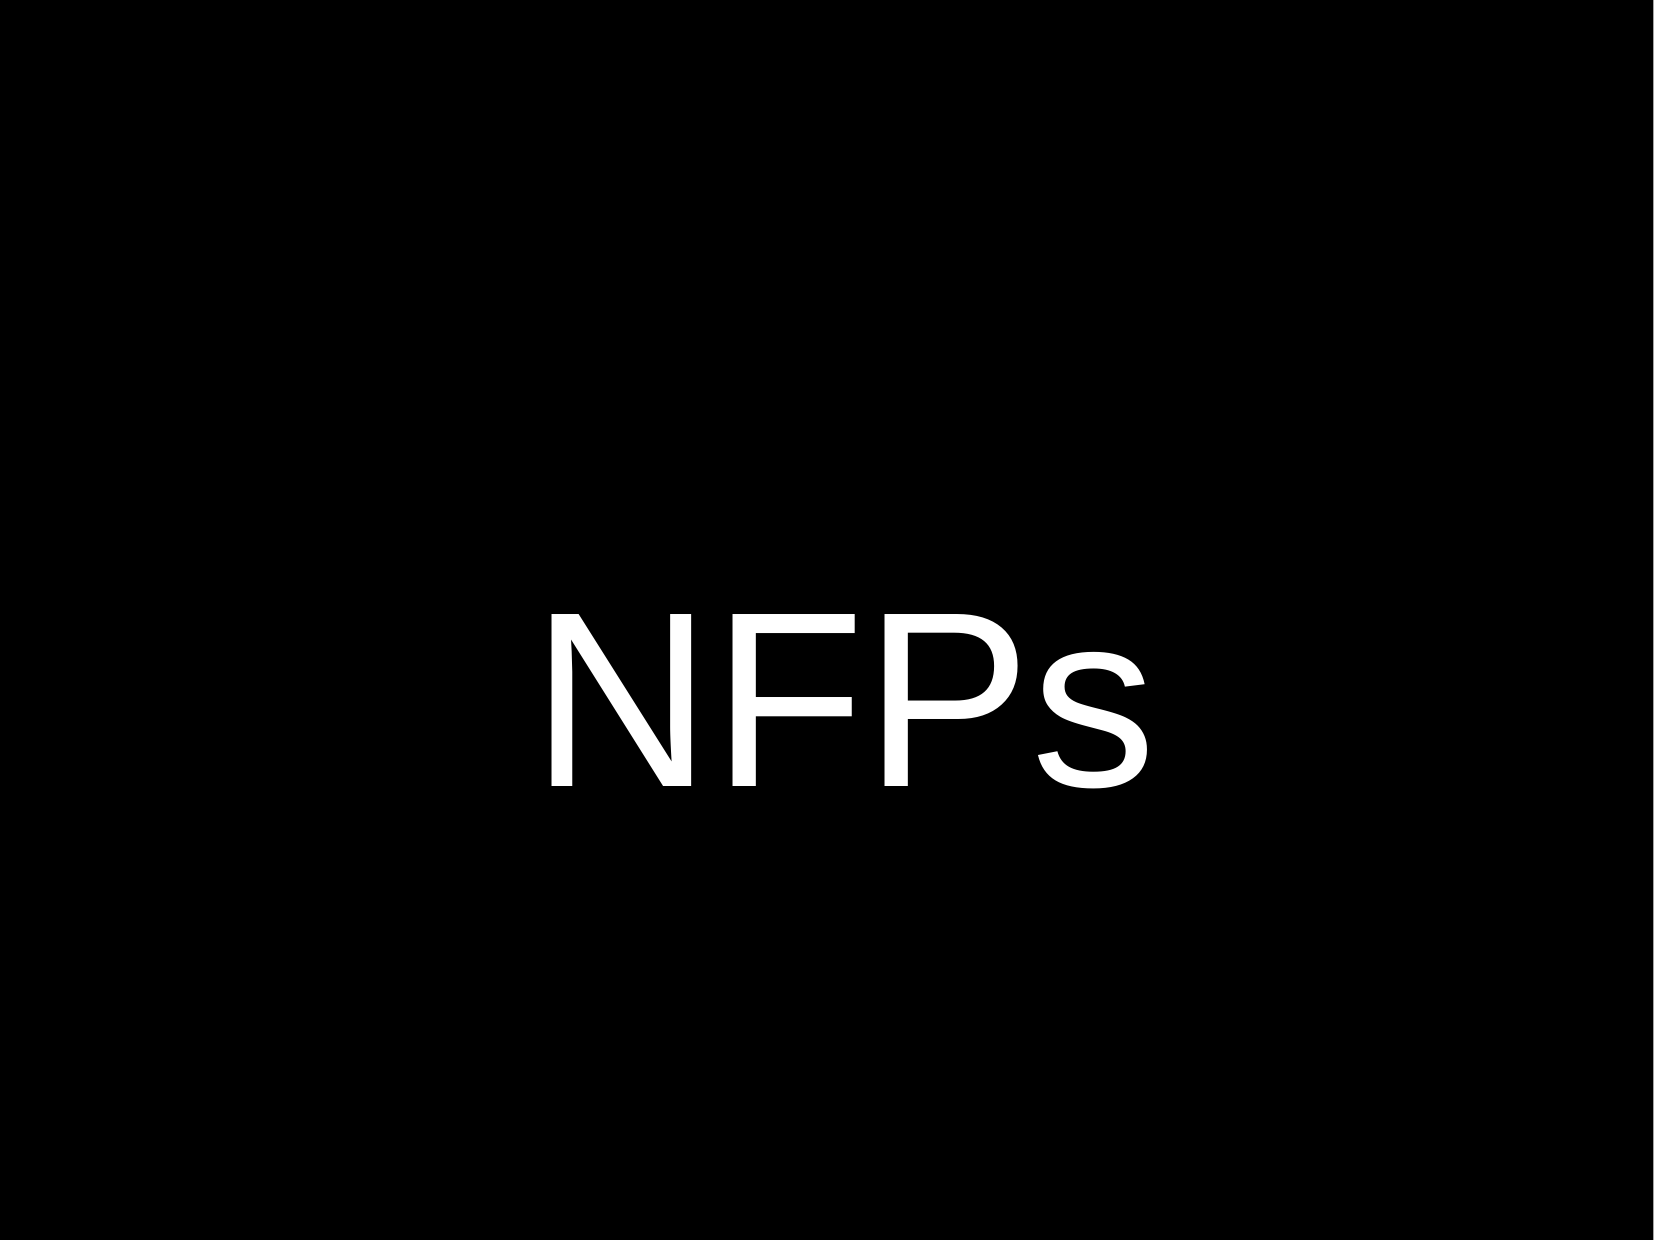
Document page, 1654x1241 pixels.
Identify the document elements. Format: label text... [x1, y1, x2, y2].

subtitle NFPs [82, 297, 1571, 1102]
